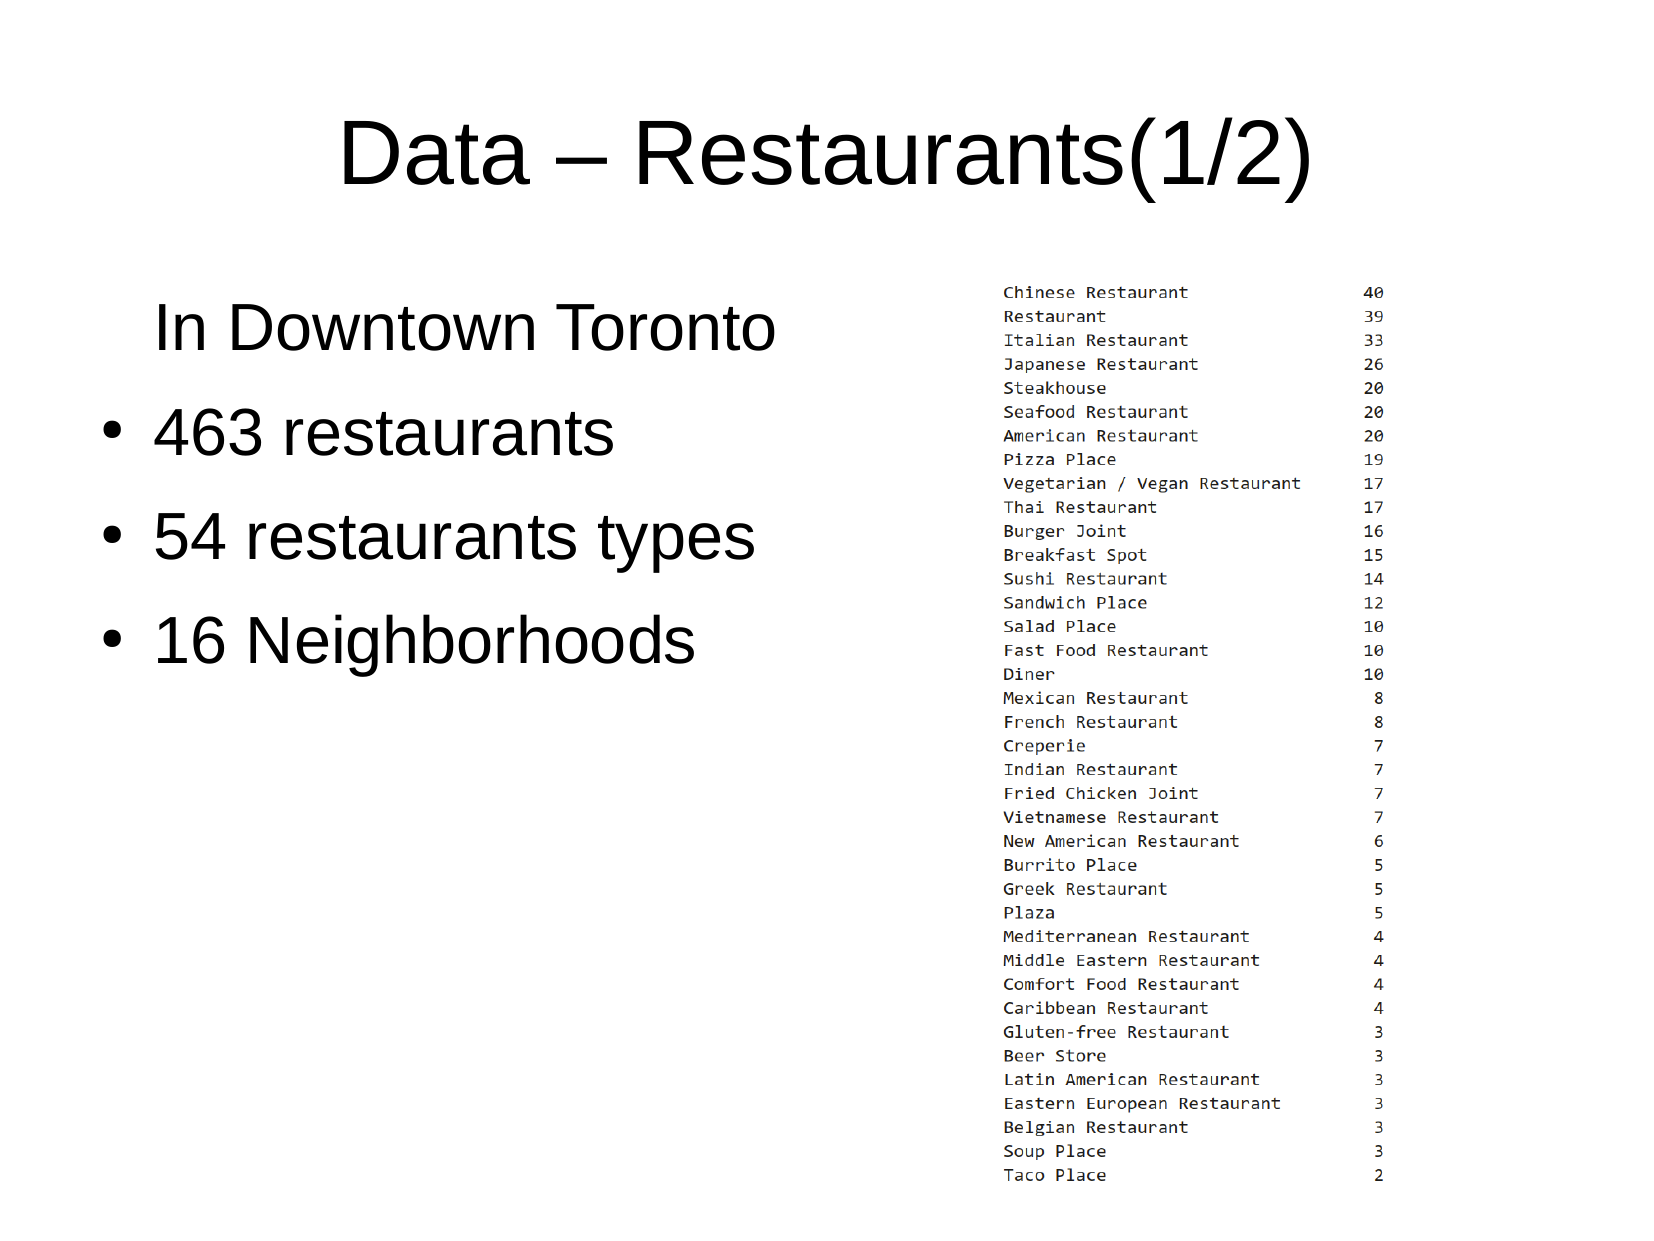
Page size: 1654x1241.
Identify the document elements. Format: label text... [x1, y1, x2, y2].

picture [990, 284, 1428, 1182]
list In Downtown Toronto 463 restaurants 54 restaurants types 16 Neighborhoods [82, 290, 946, 1010]
title Data – Restaurants(1/2) [82, 49, 1571, 257]
